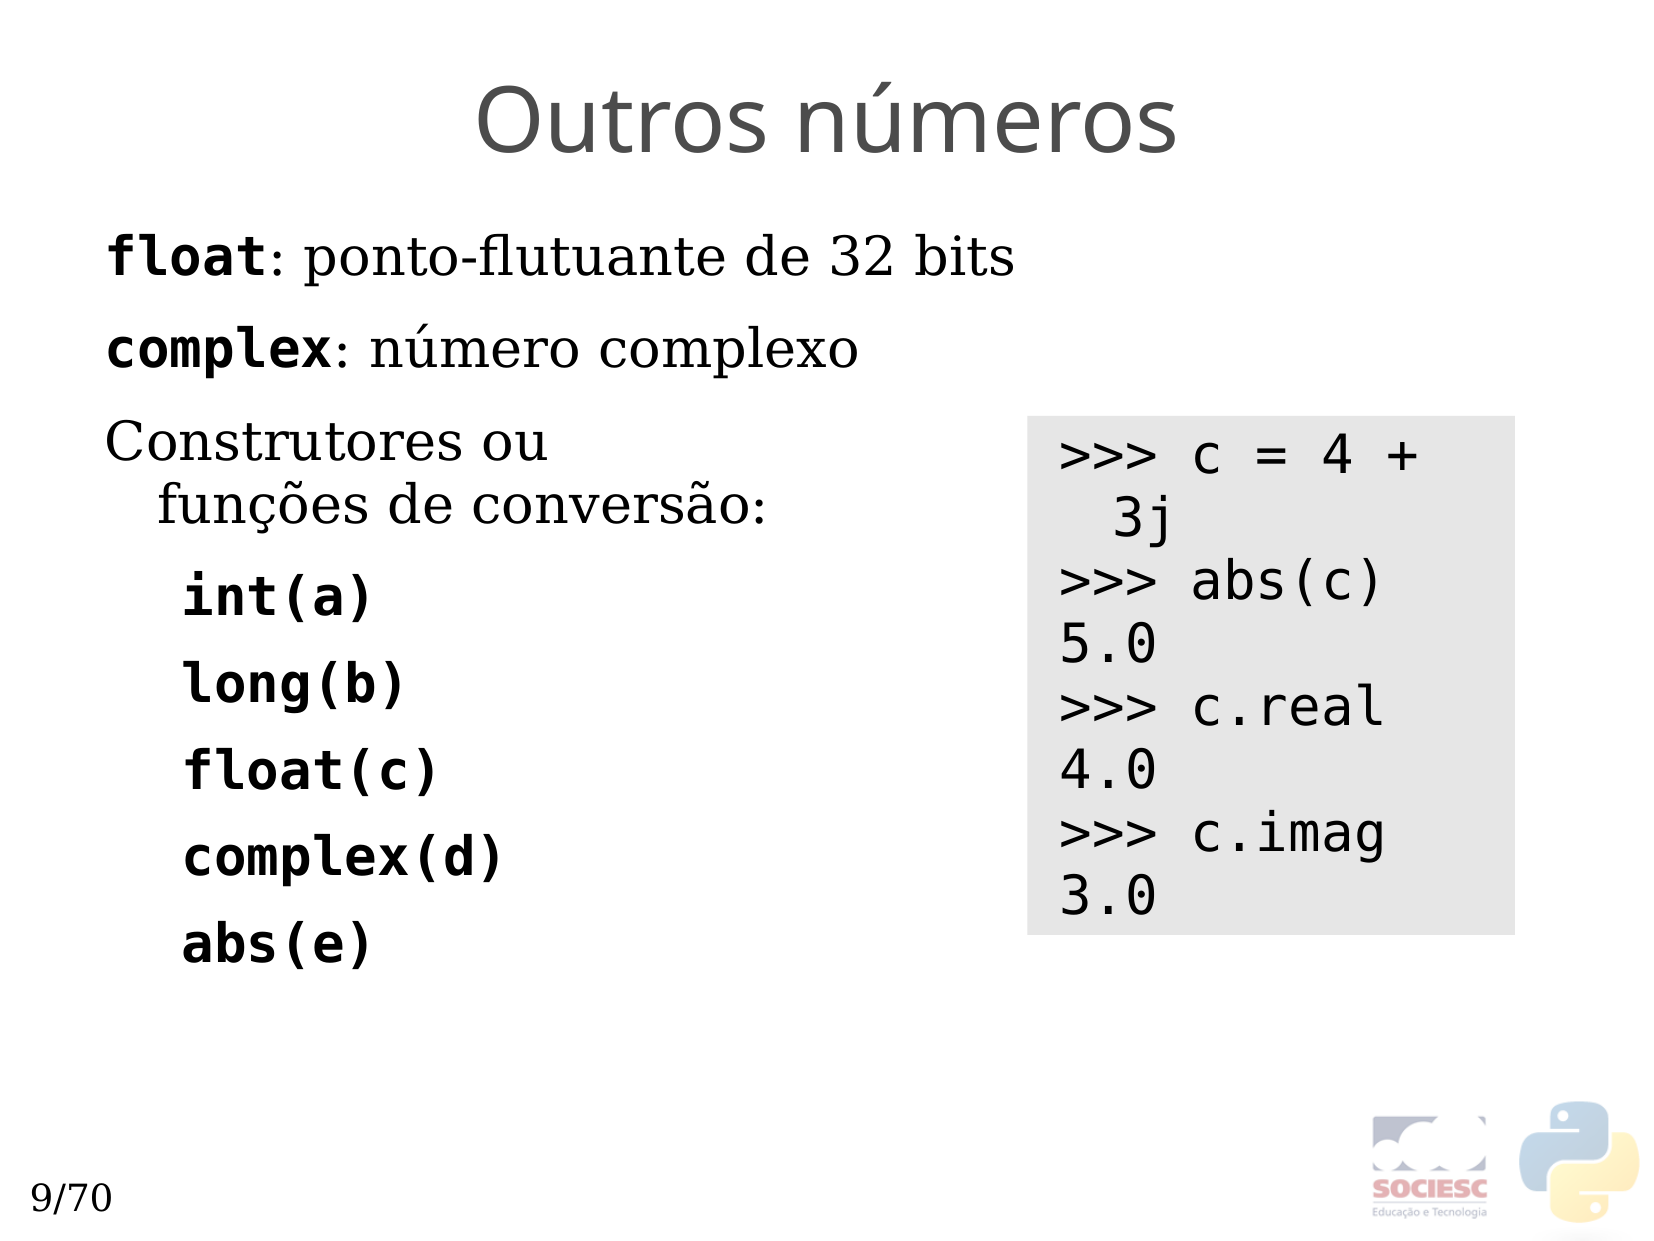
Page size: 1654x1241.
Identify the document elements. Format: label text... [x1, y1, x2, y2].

title Outros números [82, 13, 1571, 222]
list float: ponto-flutuante de 32 bits complex: número complexo Construtores ou funções de conversão: int(a) long(b) float(c) complex(d) abs(e) [86, 225, 1576, 1088]
text_box >>> c = 4 + 3j >>> abs(c) 5.0 >>> c.real 4.0 >>> c.imag 3.0 [1027, 415, 1515, 935]
picture [1340, 1084, 1654, 1241]
